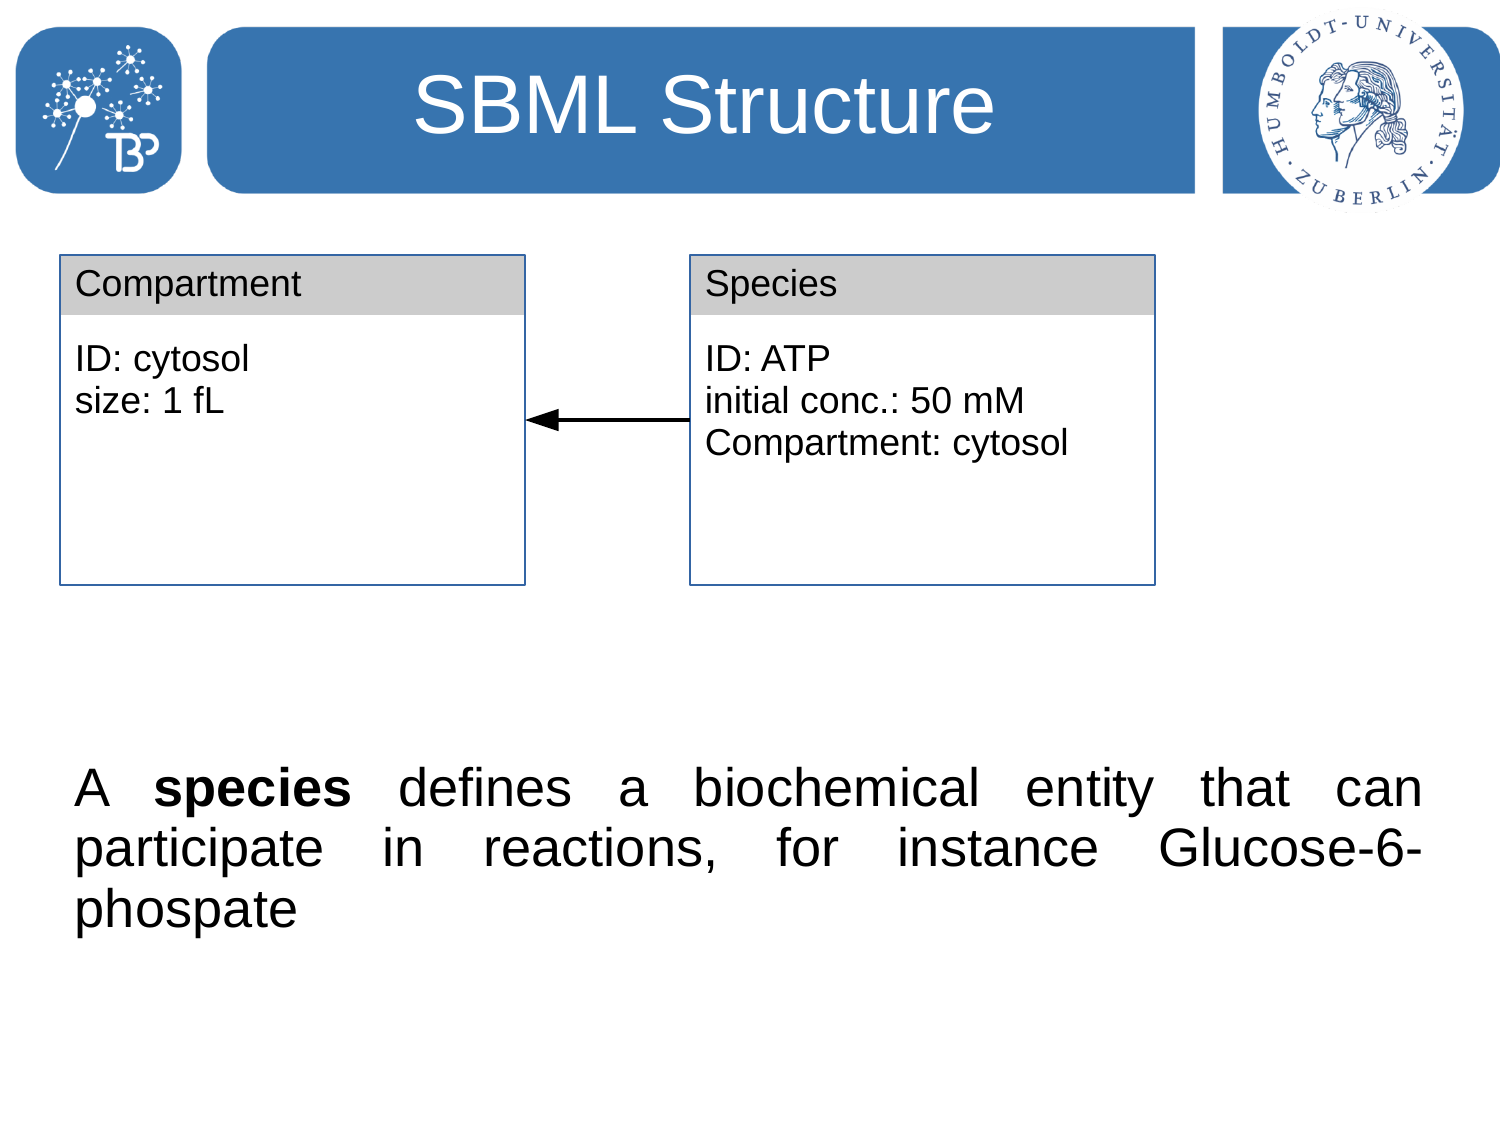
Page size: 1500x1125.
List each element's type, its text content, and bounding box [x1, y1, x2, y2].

text_box Compartment [61, 256, 524, 315]
picture [15, 7, 1500, 213]
text_box ID: cytosol size: 1 fL [60, 330, 496, 430]
text_box A species defines a biochemical entity that can participate in reactions, for instance Glucose-6-phospate [60, 750, 1441, 947]
title SBML Structure [240, 45, 1171, 165]
text_box Species [691, 256, 1154, 315]
text_box ID: ATP initial conc.: 50 mM Compartment: cytosol [690, 330, 1156, 571]
